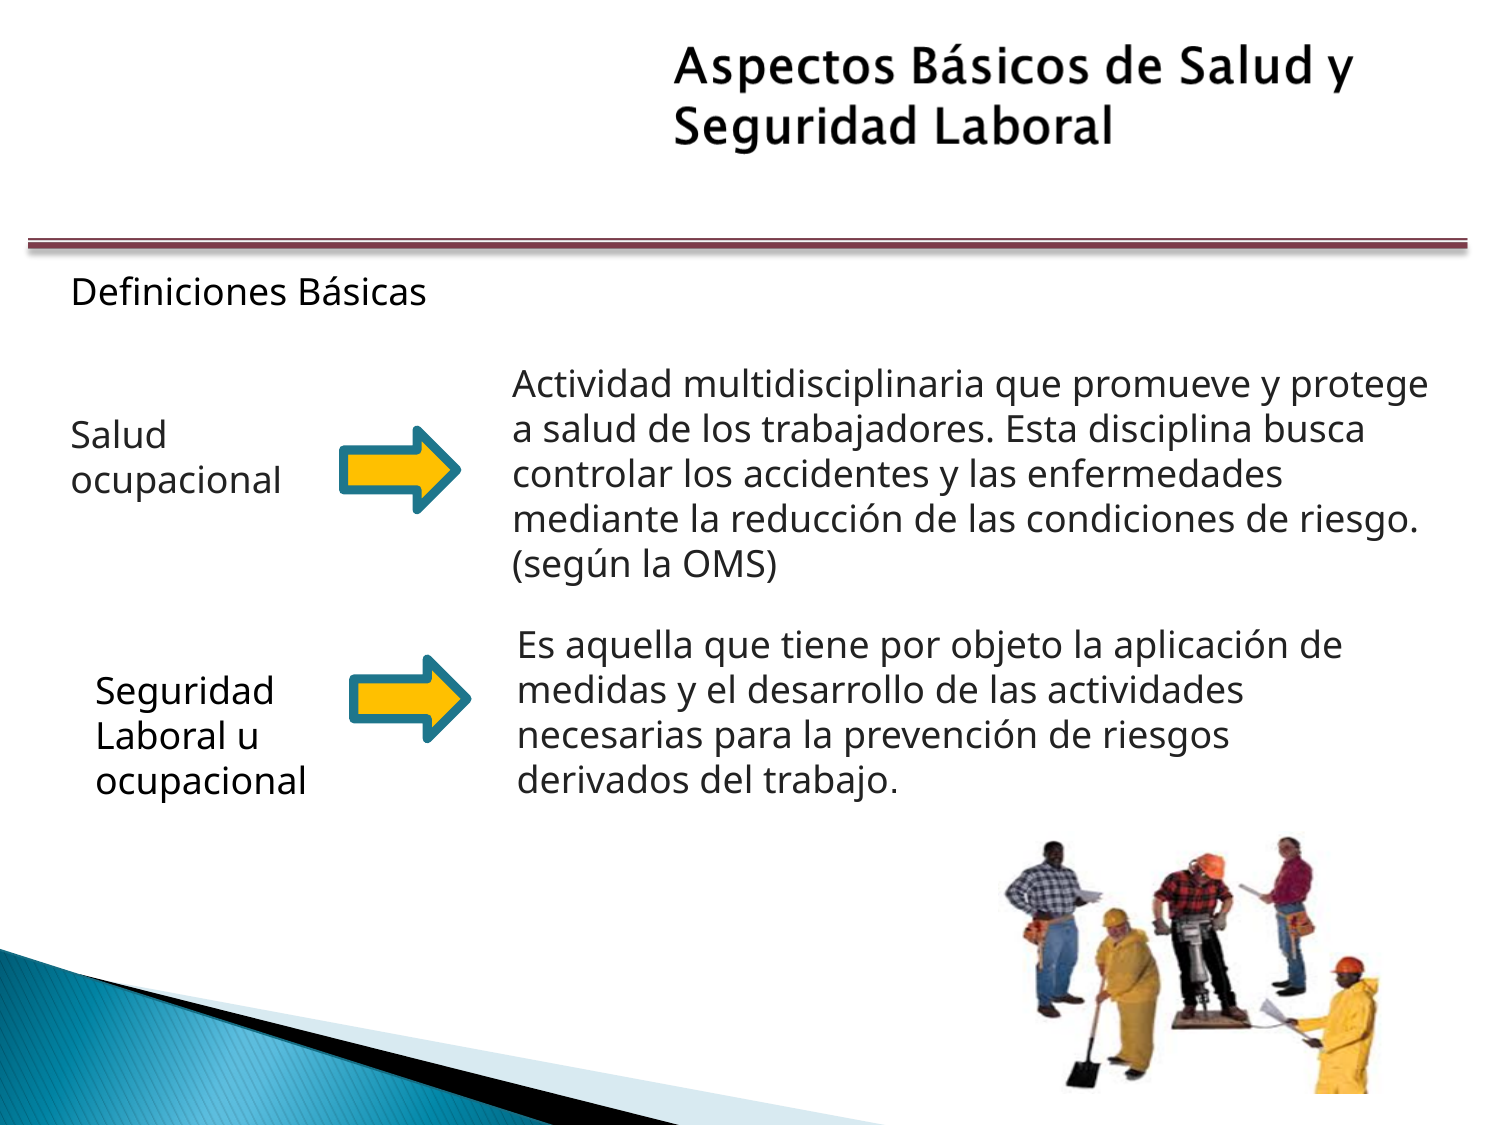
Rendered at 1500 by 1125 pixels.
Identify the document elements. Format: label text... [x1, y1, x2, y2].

text_box Actividad multidisciplinaria que promueve y protege a salud de los trabajadores. Esta disciplina busca controlar los accidentes y las enfermedades mediante la reducción de las condiciones de riesgo. (según la OMS) [497, 352, 1447, 592]
text_box [343, 430, 457, 510]
text_box Seguridad Laboral u ocupacional [80, 659, 331, 811]
text_box [353, 659, 468, 739]
text_box Definiciones Básicas [55, 260, 457, 322]
text_box Salud ocupacional [55, 404, 313, 509]
text_box Es aquella que tiene por objeto la aplicación de medidas y el desarrollo de las actividades necesarias para la prevención de riesgos derivados del trabajo. [502, 614, 1413, 809]
picture [643, 25, 1409, 191]
picture [998, 831, 1386, 1095]
picture [19, 235, 1481, 264]
